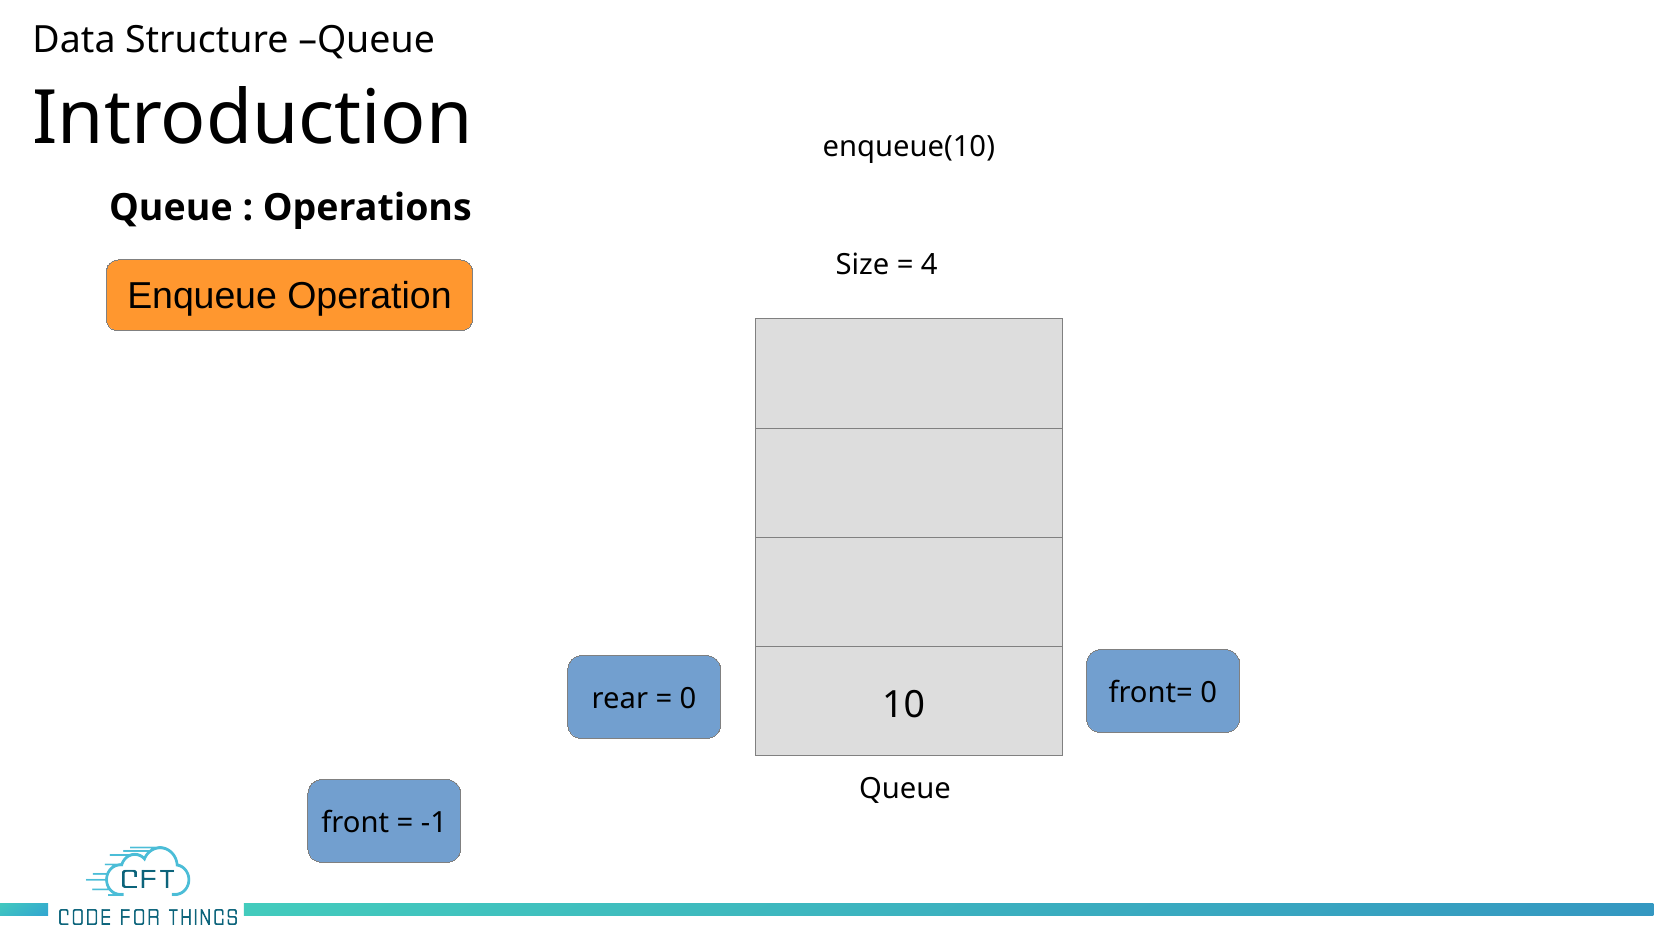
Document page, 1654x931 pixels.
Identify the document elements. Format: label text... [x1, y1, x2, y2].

text_box Size = 4 [820, 236, 1009, 286]
text_box rear = 0 [567, 655, 721, 739]
text_box front = -1 [307, 779, 461, 863]
title Data Structure –Queue Introduction [32, 12, 1184, 166]
picture [59, 846, 237, 925]
text_box Enqueue Operation [106, 259, 473, 331]
text_box Queue [844, 759, 971, 810]
text_box 10 [826, 661, 981, 745]
text_box front= 0 [1086, 649, 1240, 733]
text_box Queue : Operations [23, 173, 615, 243]
text_box [755, 318, 1063, 756]
text_box enqueue(10) [785, 118, 1031, 168]
